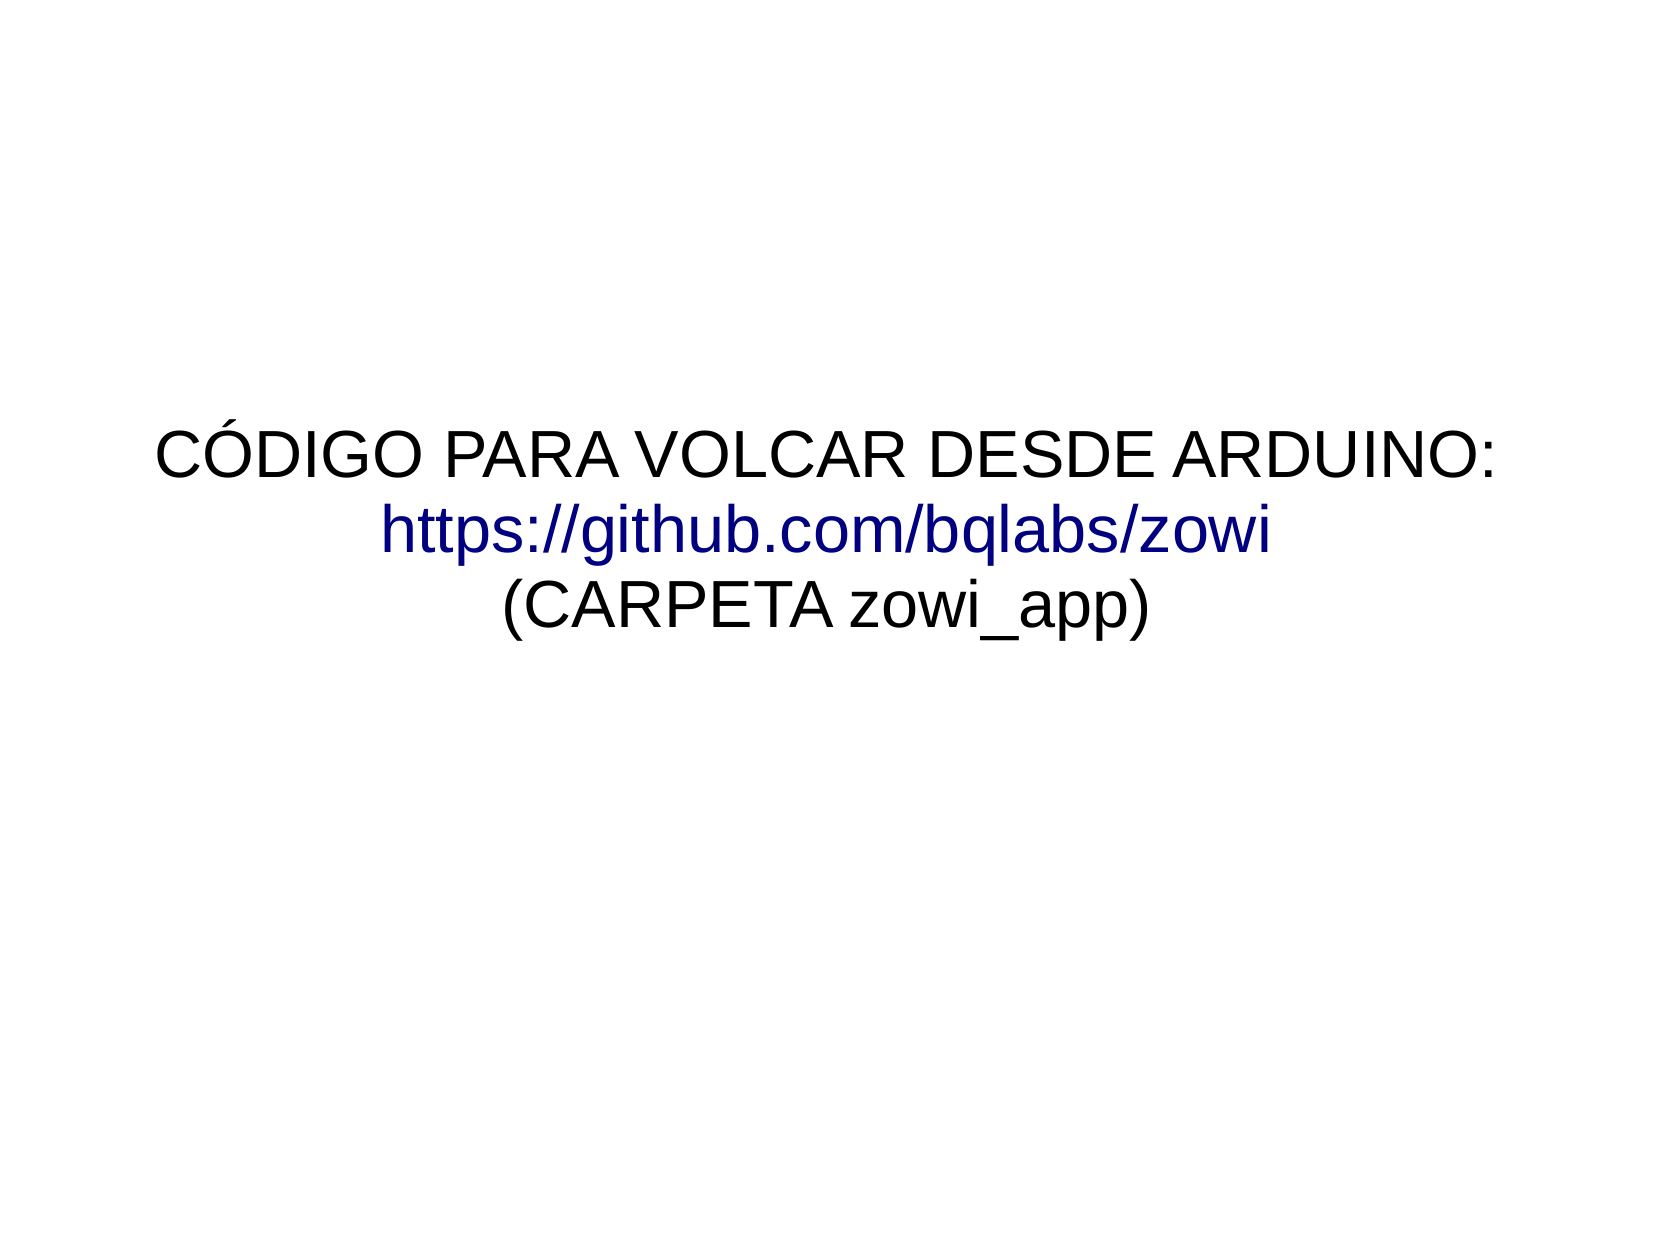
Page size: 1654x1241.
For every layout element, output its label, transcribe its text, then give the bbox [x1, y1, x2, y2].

subtitle CÓDIGO PARA VOLCAR DESDE ARDUINO: https://github.com/bqlabs/zowi (CARPETA zowi_app) [82, 49, 1571, 1010]
